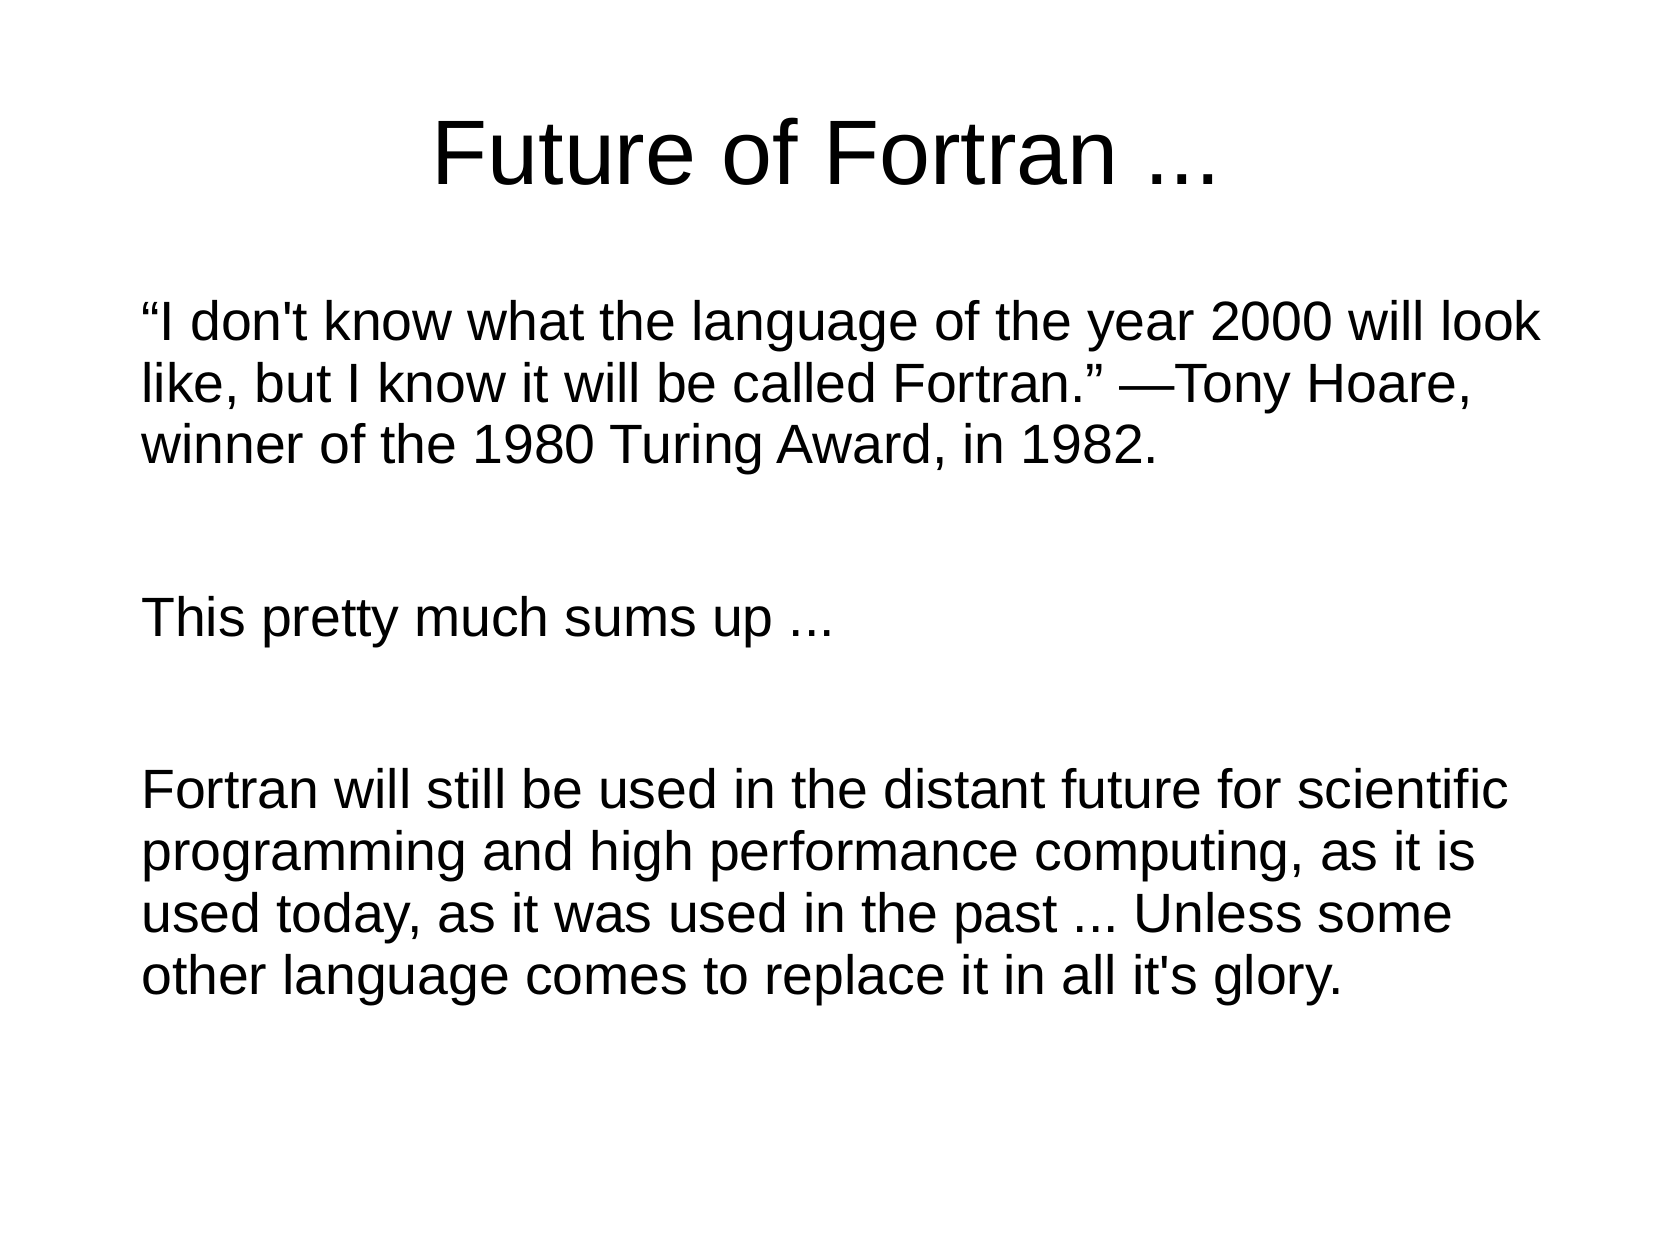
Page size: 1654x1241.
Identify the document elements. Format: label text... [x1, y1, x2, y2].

title Future of Fortran ... [82, 49, 1571, 257]
list “I don't know what the language of the year 2000 will look like, but I know it will be called Fortran.” —Tony Hoare, winner of the 1980 Turing Award, in 1982. This pretty much sums up ... Fortran will still be used in the distant future for scientific programming and high performance computing, as it is used today, as it was used in the past ... Unless some other language comes to replace it in all it's glory. [82, 290, 1571, 1010]
